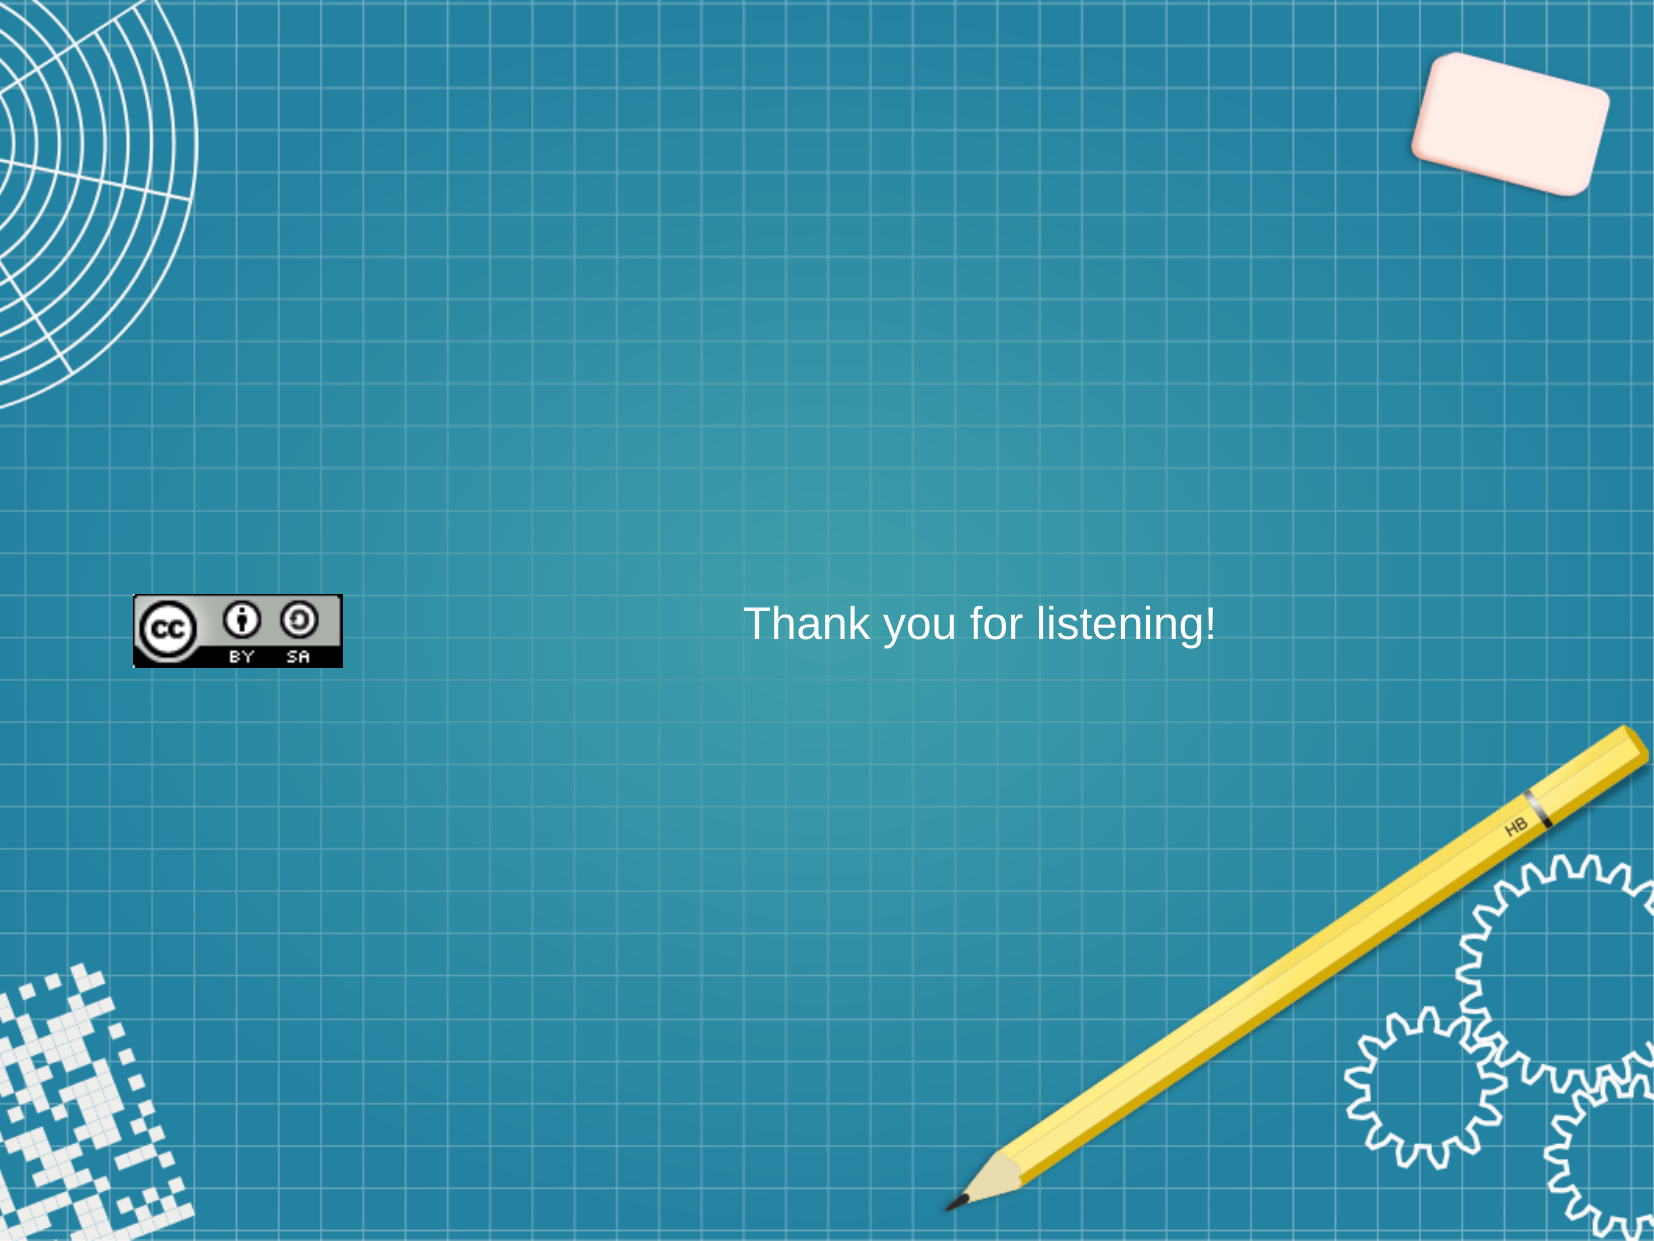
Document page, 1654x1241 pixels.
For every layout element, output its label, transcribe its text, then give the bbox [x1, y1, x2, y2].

title Thank you for listening! [389, 519, 1571, 727]
picture [0, 0, 1654, 1241]
